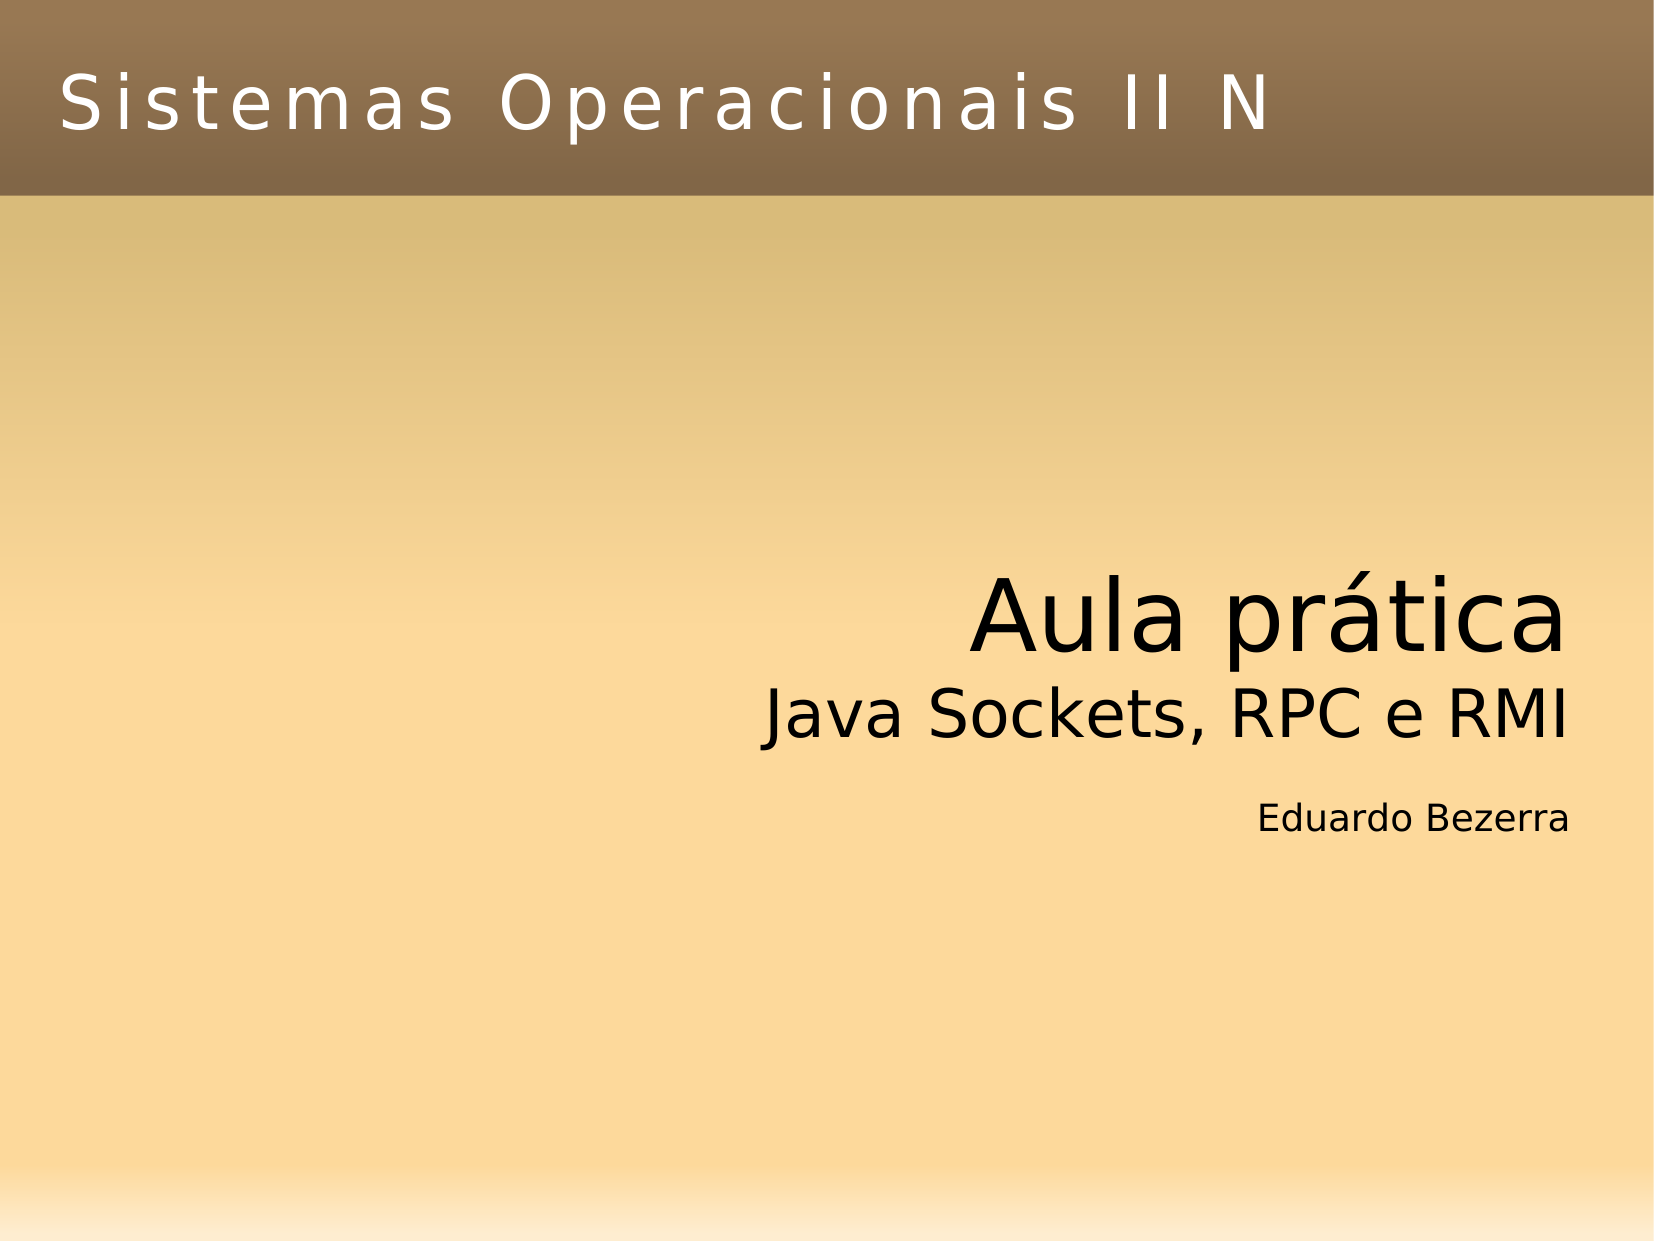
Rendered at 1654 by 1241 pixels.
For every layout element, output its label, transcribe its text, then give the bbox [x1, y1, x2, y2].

subtitle Aula prática Java Sockets, RPC e RMI Eduardo Bezerra [82, 297, 1571, 1102]
title Sistemas Operacionais II N [59, 36, 1595, 171]
picture [0, 0, 1654, 1241]
